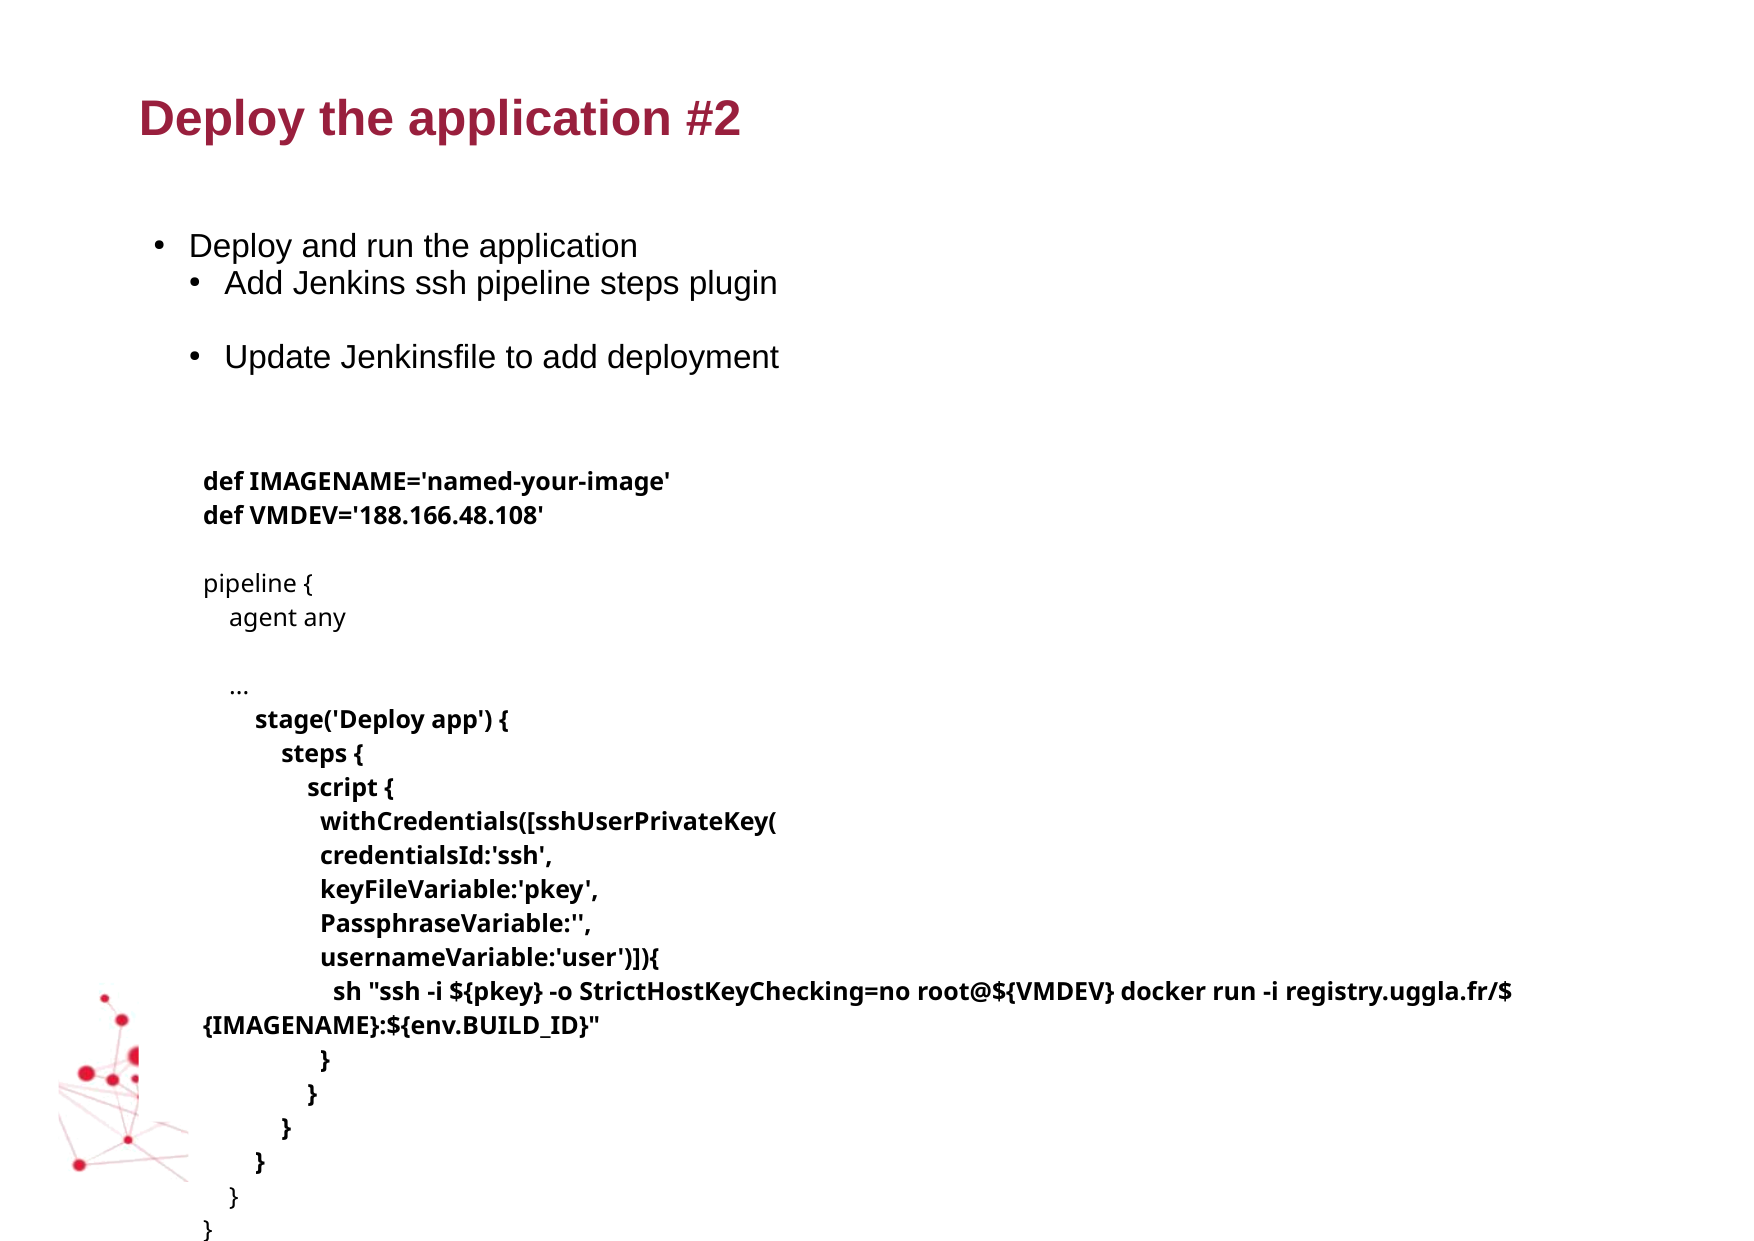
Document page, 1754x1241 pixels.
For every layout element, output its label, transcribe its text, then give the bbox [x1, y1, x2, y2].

text_box Deploy the application #2 [138, 85, 1638, 236]
picture [58, 965, 188, 1182]
text_box Deploy and run the application Add Jenkins ssh pipeline steps plugin Update Jenkinsfile to add deployment [138, 220, 1465, 1122]
text_box def IMAGENAME='named-your-image' def VMDEV='188.166.48.108' pipeline { agent any ... stage('Deploy app') { steps { script { withCredentials([sshUserPrivateKey( credentialsId:'ssh', keyFileVariable:'pkey', PassphraseVariable:'', usernameVariable:'user')]){ sh "ssh -i ${pkey} -o StrictHostKeyChecking=no root@${VMDEV} docker run -i registry.uggla.fr/${IMAGENAME}:${env.BUILD_ID}" } } } } } } [188, 456, 1618, 1046]
